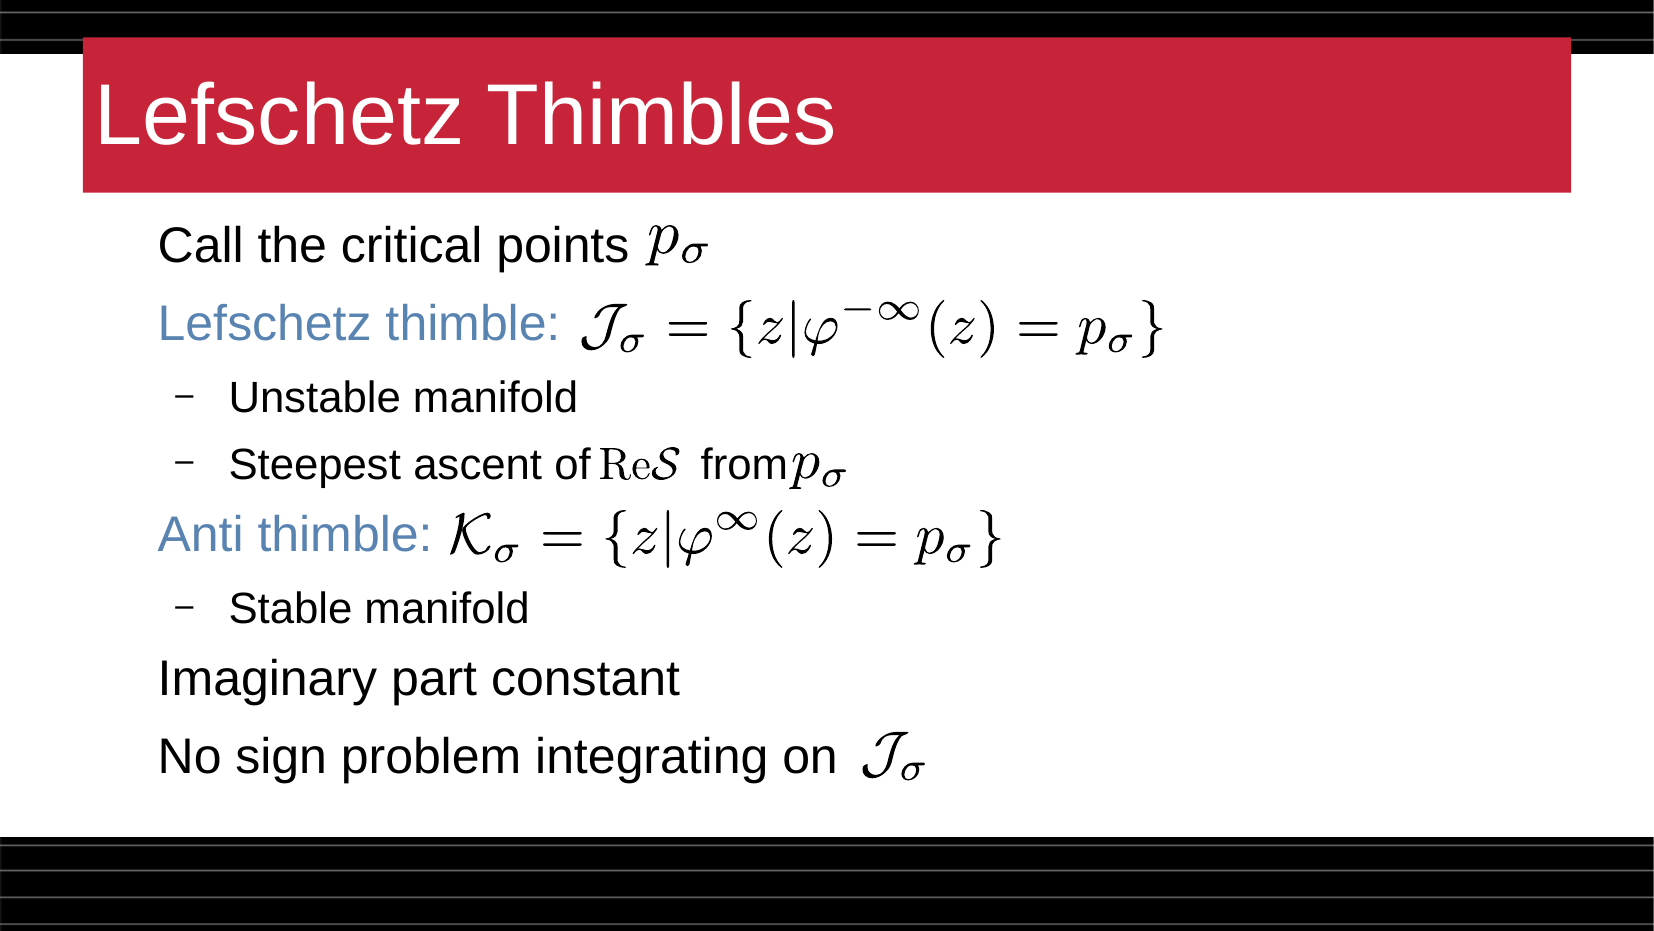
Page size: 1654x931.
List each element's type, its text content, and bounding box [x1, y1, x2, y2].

title Lefschetz Thimbles [82, 37, 1572, 193]
picture [0, 837, 1654, 931]
text_box [645, 225, 709, 266]
text_box [600, 446, 680, 481]
text_box [581, 300, 1163, 358]
text_box [788, 453, 846, 490]
picture [0, 0, 1654, 54]
text_box [450, 510, 1001, 568]
text_box [862, 731, 925, 781]
list Call the critical points Lefschetz thimble: Unstable manifold Steepest ascent of from Anti thimble: Stable manifold Imaginary part constant No sign problem integrating on [86, 217, 1576, 863]
